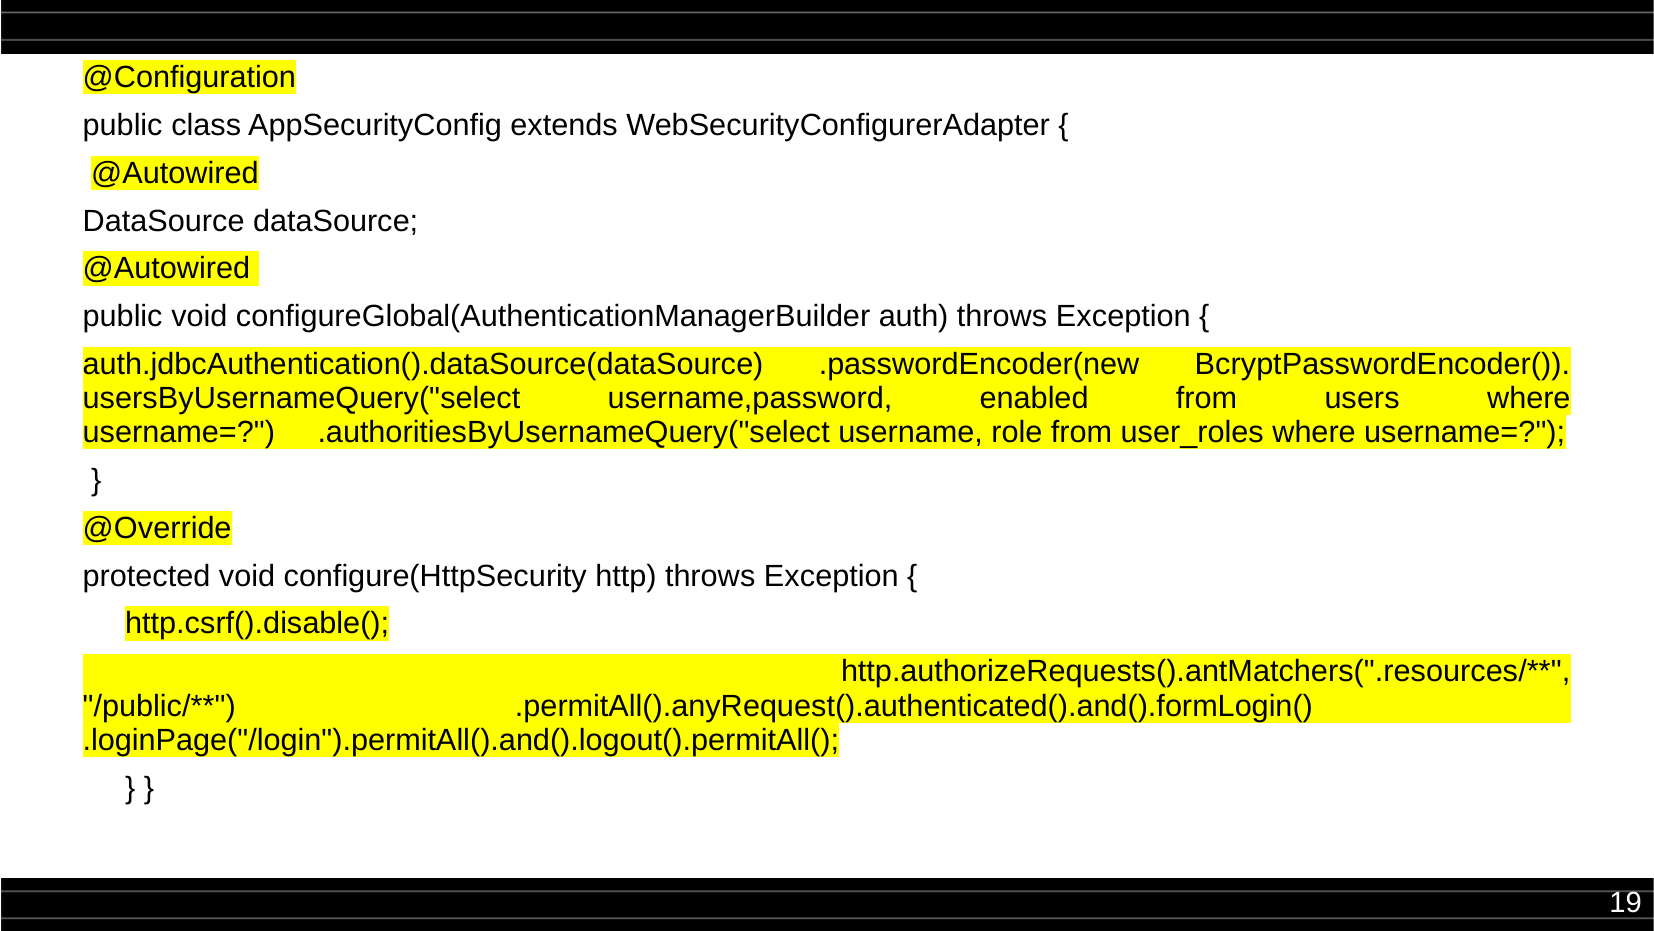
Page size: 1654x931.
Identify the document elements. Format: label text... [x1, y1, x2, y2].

picture [1, 0, 1654, 54]
list @Configuration public class AppSecurityConfig extends WebSecurityConfigurerAdapter { @Autowired DataSource dataSource; @Autowired public void configureGlobal(AuthenticationManagerBuilder auth) throws Exception { auth.jdbcAuthentication().dataSource(dataSource) .passwordEncoder(new BcryptPasswordEncoder()). usersByUsernameQuery("select username,password, enabled from users where username=?") .authoritiesByUsernameQuery("select username, role from user_roles where username=?"); } @Override protected void configure(HttpSecurity http) throws Exception { http.csrf().disable(); http.authorizeRequests().antMatchers(".resources/**", "/public/**") .permitAll().anyRequest().authenticated().and().formLogin() .loginPage("/login").permitAll().and().logout().permitAll(); } } [82, 60, 1571, 851]
picture [1, 878, 1654, 931]
